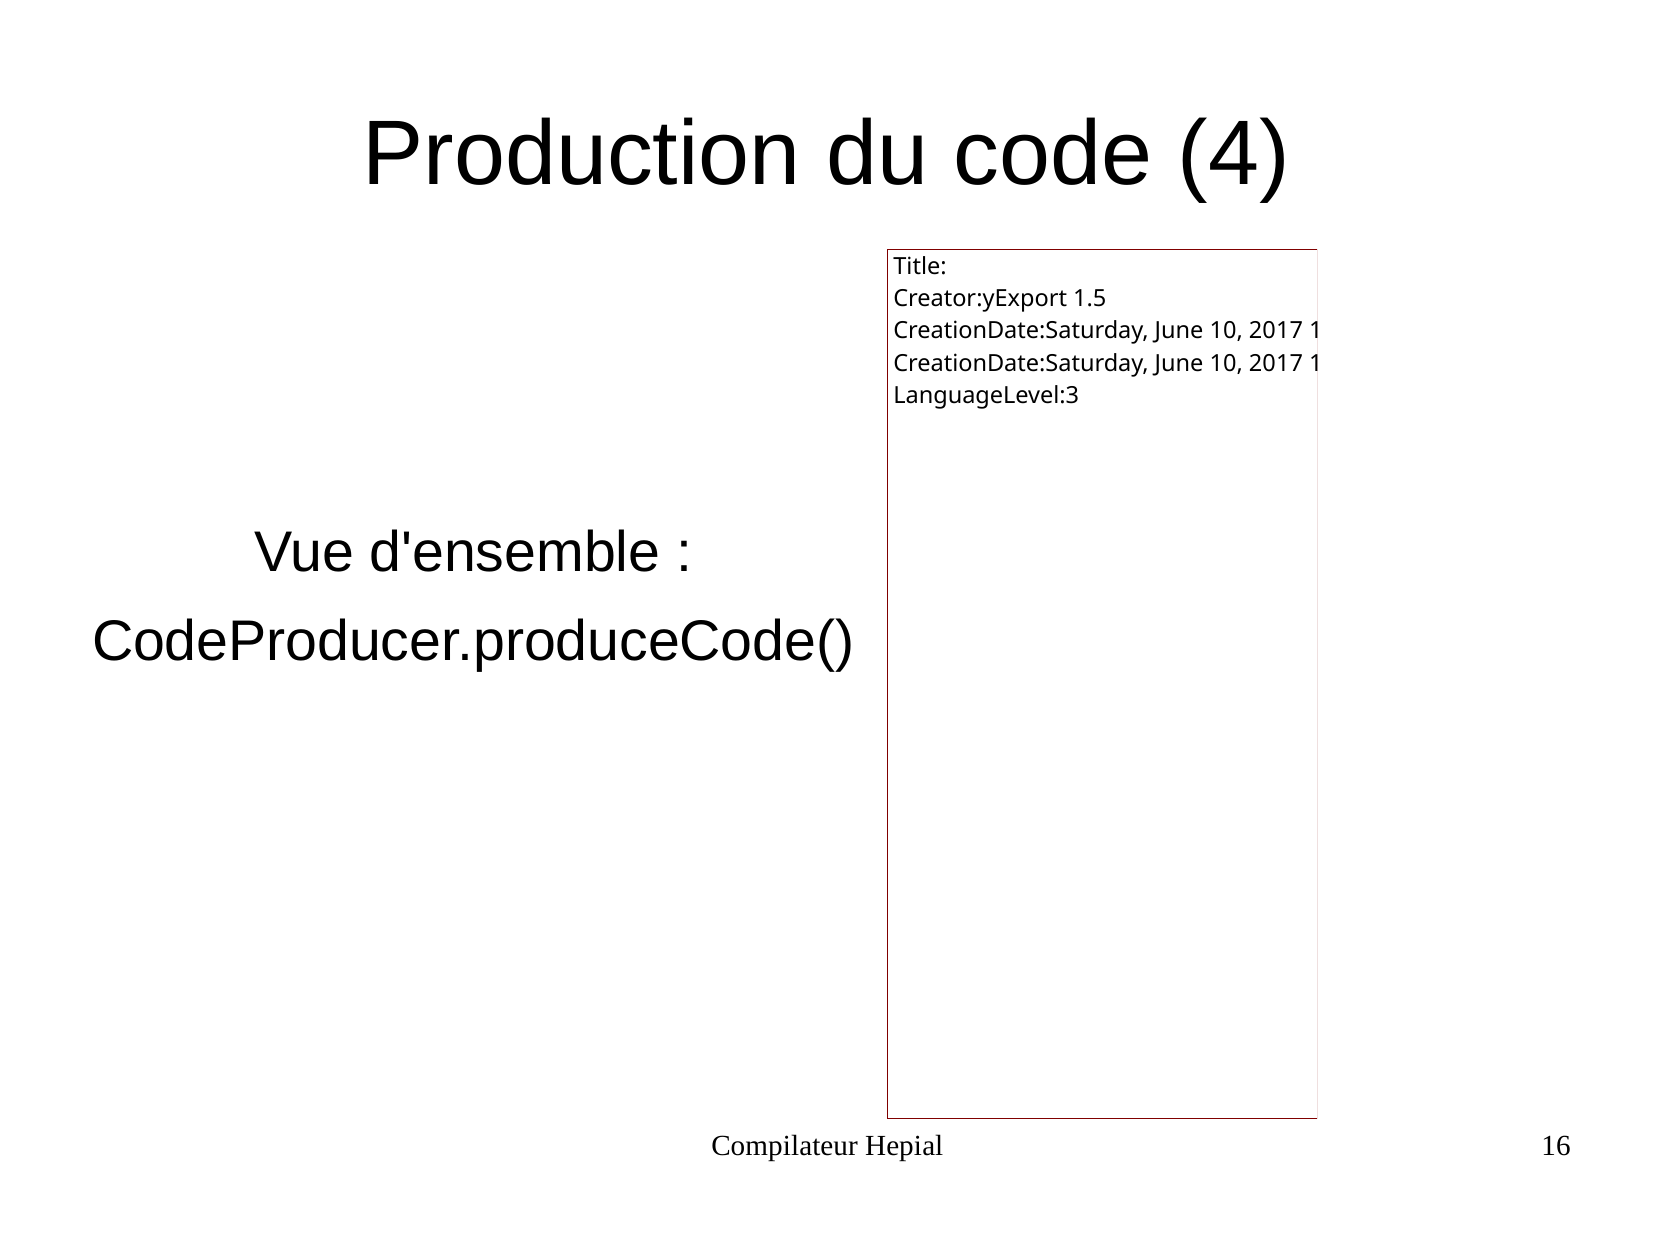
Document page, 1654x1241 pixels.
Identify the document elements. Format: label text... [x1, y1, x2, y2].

list Vue d'ensemble : CodeProducer.produceCode() [11, 519, 875, 709]
title Production du code (4) [82, 49, 1571, 257]
picture [885, 248, 1318, 1119]
